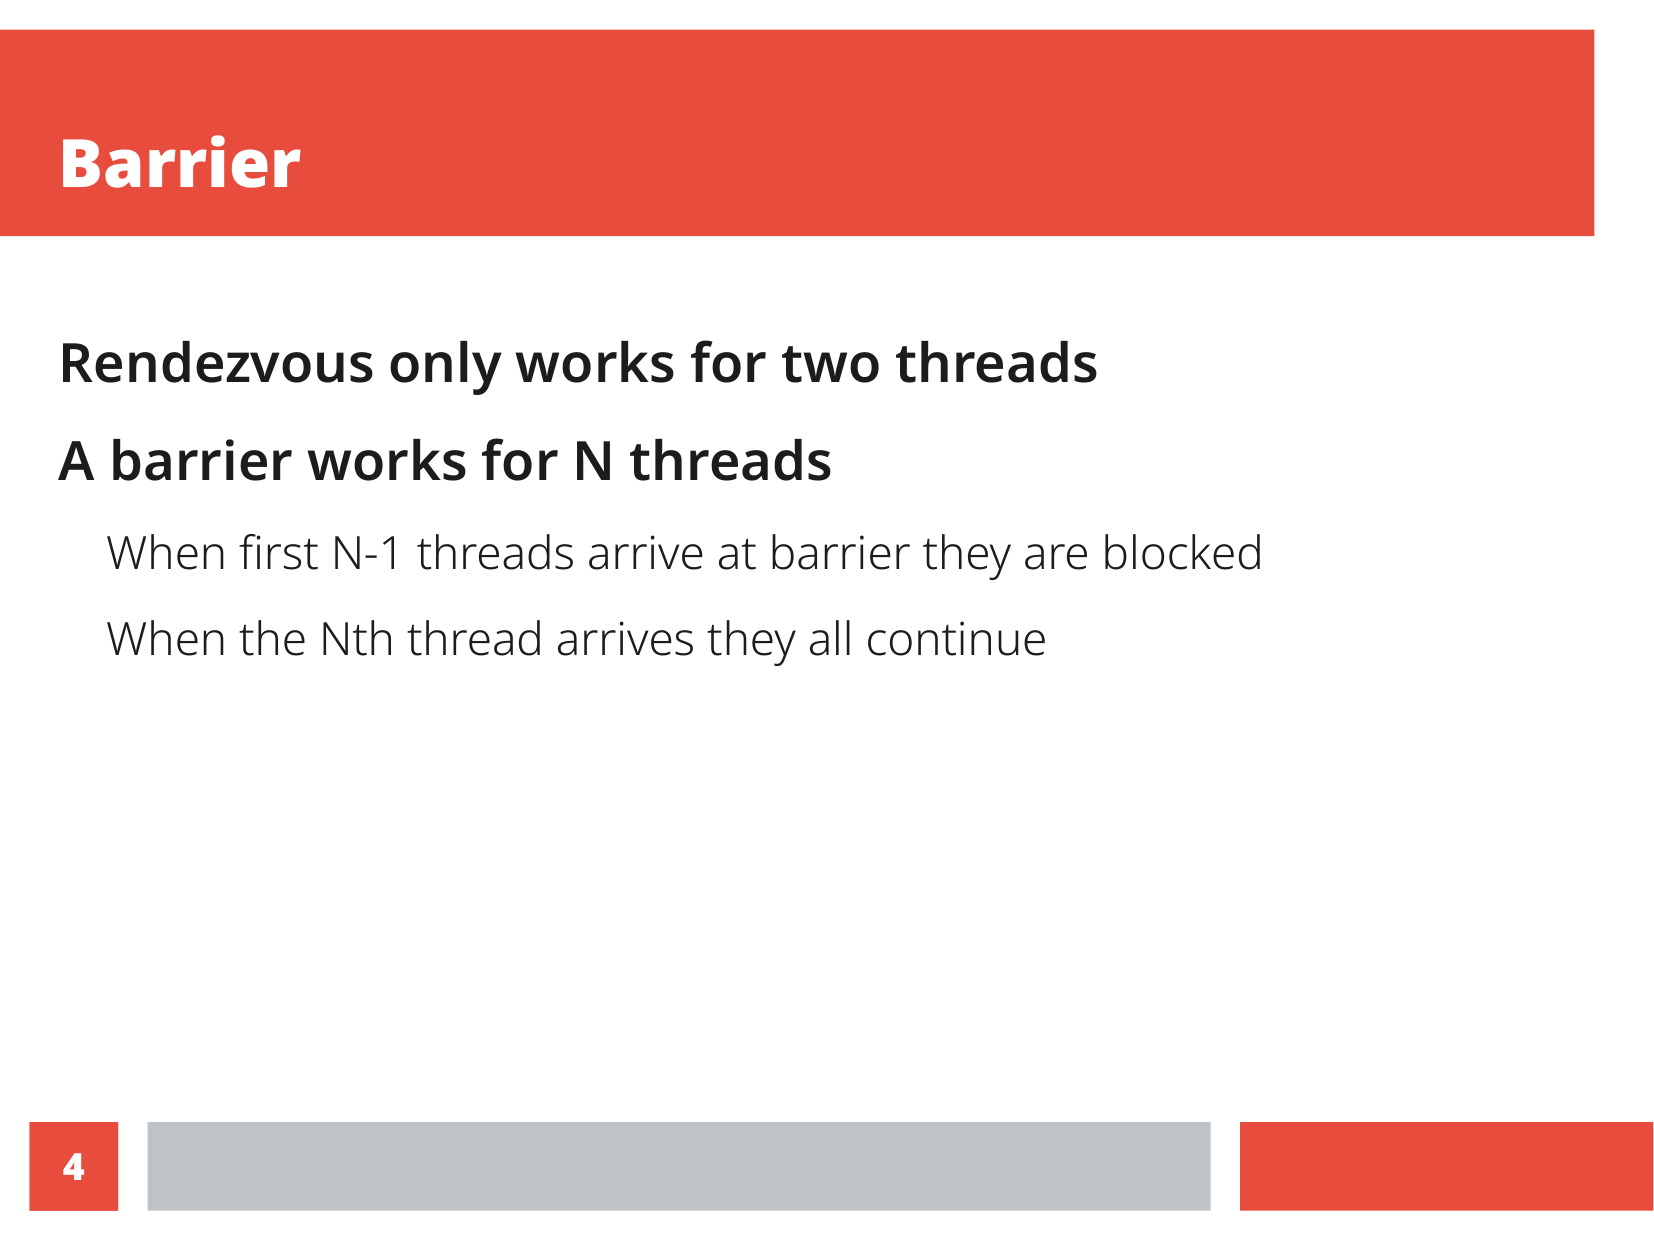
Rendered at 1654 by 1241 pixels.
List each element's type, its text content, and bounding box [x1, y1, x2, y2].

list Rendezvous only works for two threads A barrier works for N threads When first N-1 threads arrive at barrier they are blocked When the Nth thread arrives they all continue [59, 324, 1565, 1093]
title Barrier [59, 59, 1595, 207]
